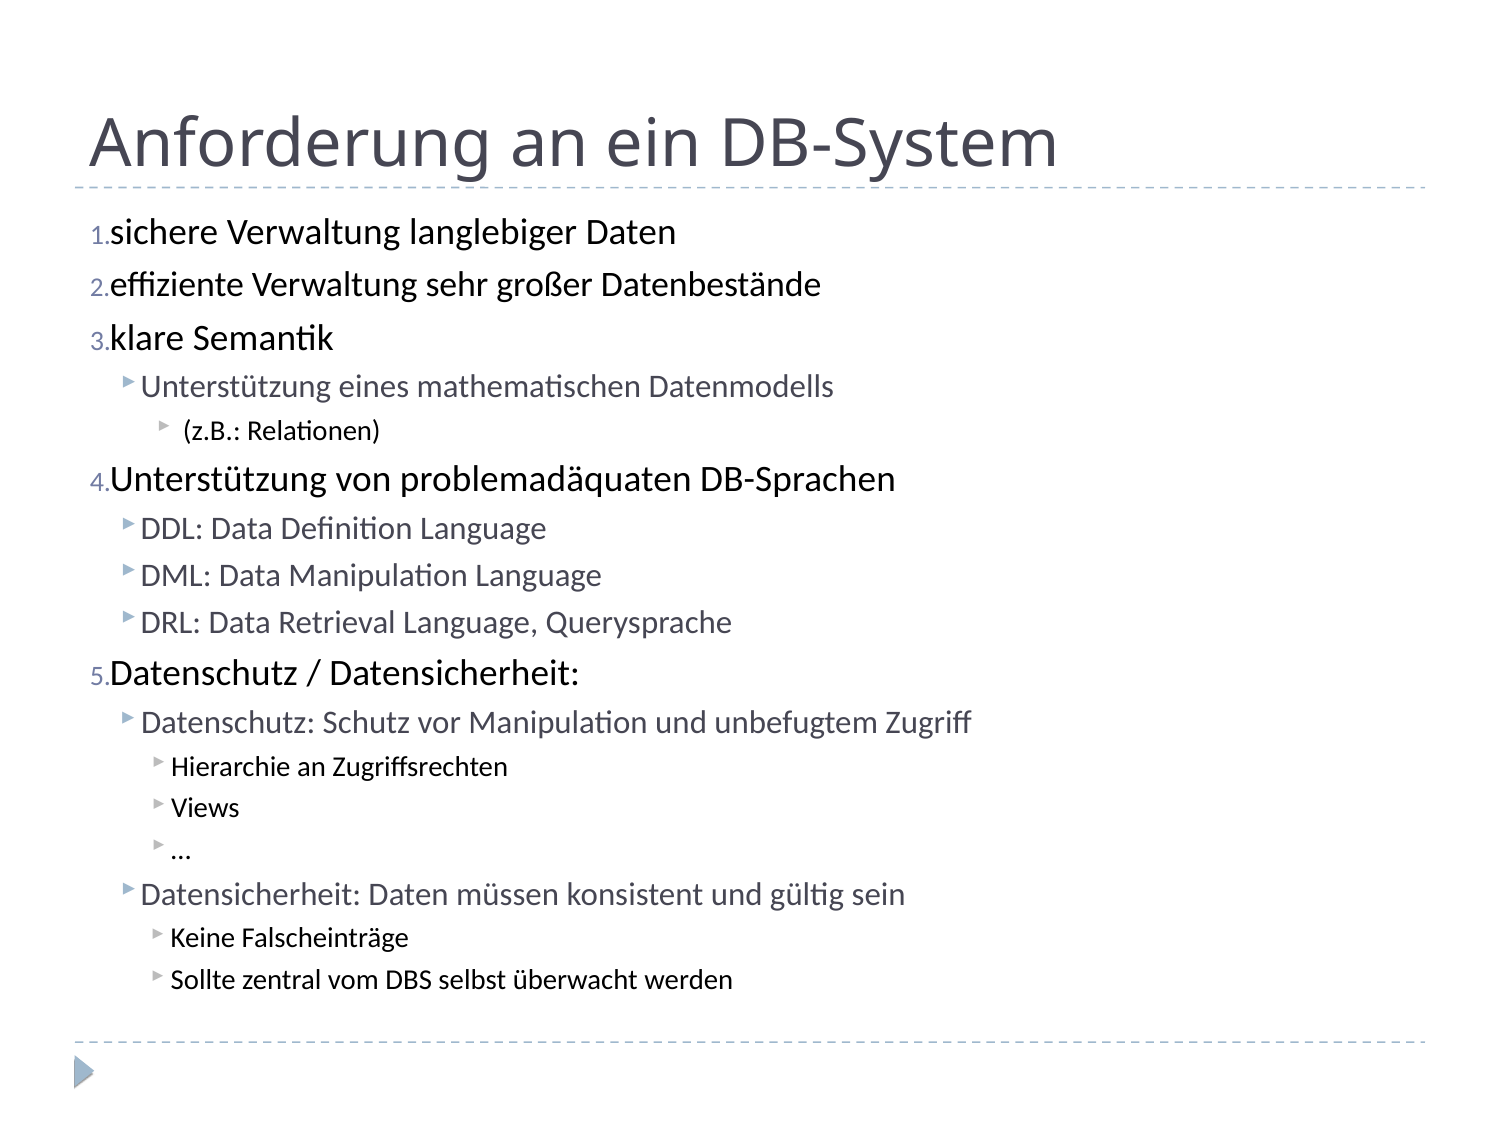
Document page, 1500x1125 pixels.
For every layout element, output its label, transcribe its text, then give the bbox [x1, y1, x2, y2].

list sichere Verwaltung langlebiger Daten effiziente Verwaltung sehr großer Datenbestände klare Semantik Unterstützung eines mathematischen Datenmodells (z.B.: Relationen) Unterstützung von problemadäquaten DB-Sprachen DDL: Data Definition Language DML: Data Manipulation Language DRL: Data Retrieval Language, Querysprache Datenschutz / Datensicherheit: Datenschutz: Schutz vor Manipulation und unbefugtem Zugriff Hierarchie an Zugriffsrechten Views … Datensicherheit: Daten müssen konsistent und gültig sein Keine Falscheinträge Sollte zentral vom DBS selbst überwacht werden [75, 200, 1425, 1010]
title Anforderung an ein DB-System [75, 24, 1425, 188]
